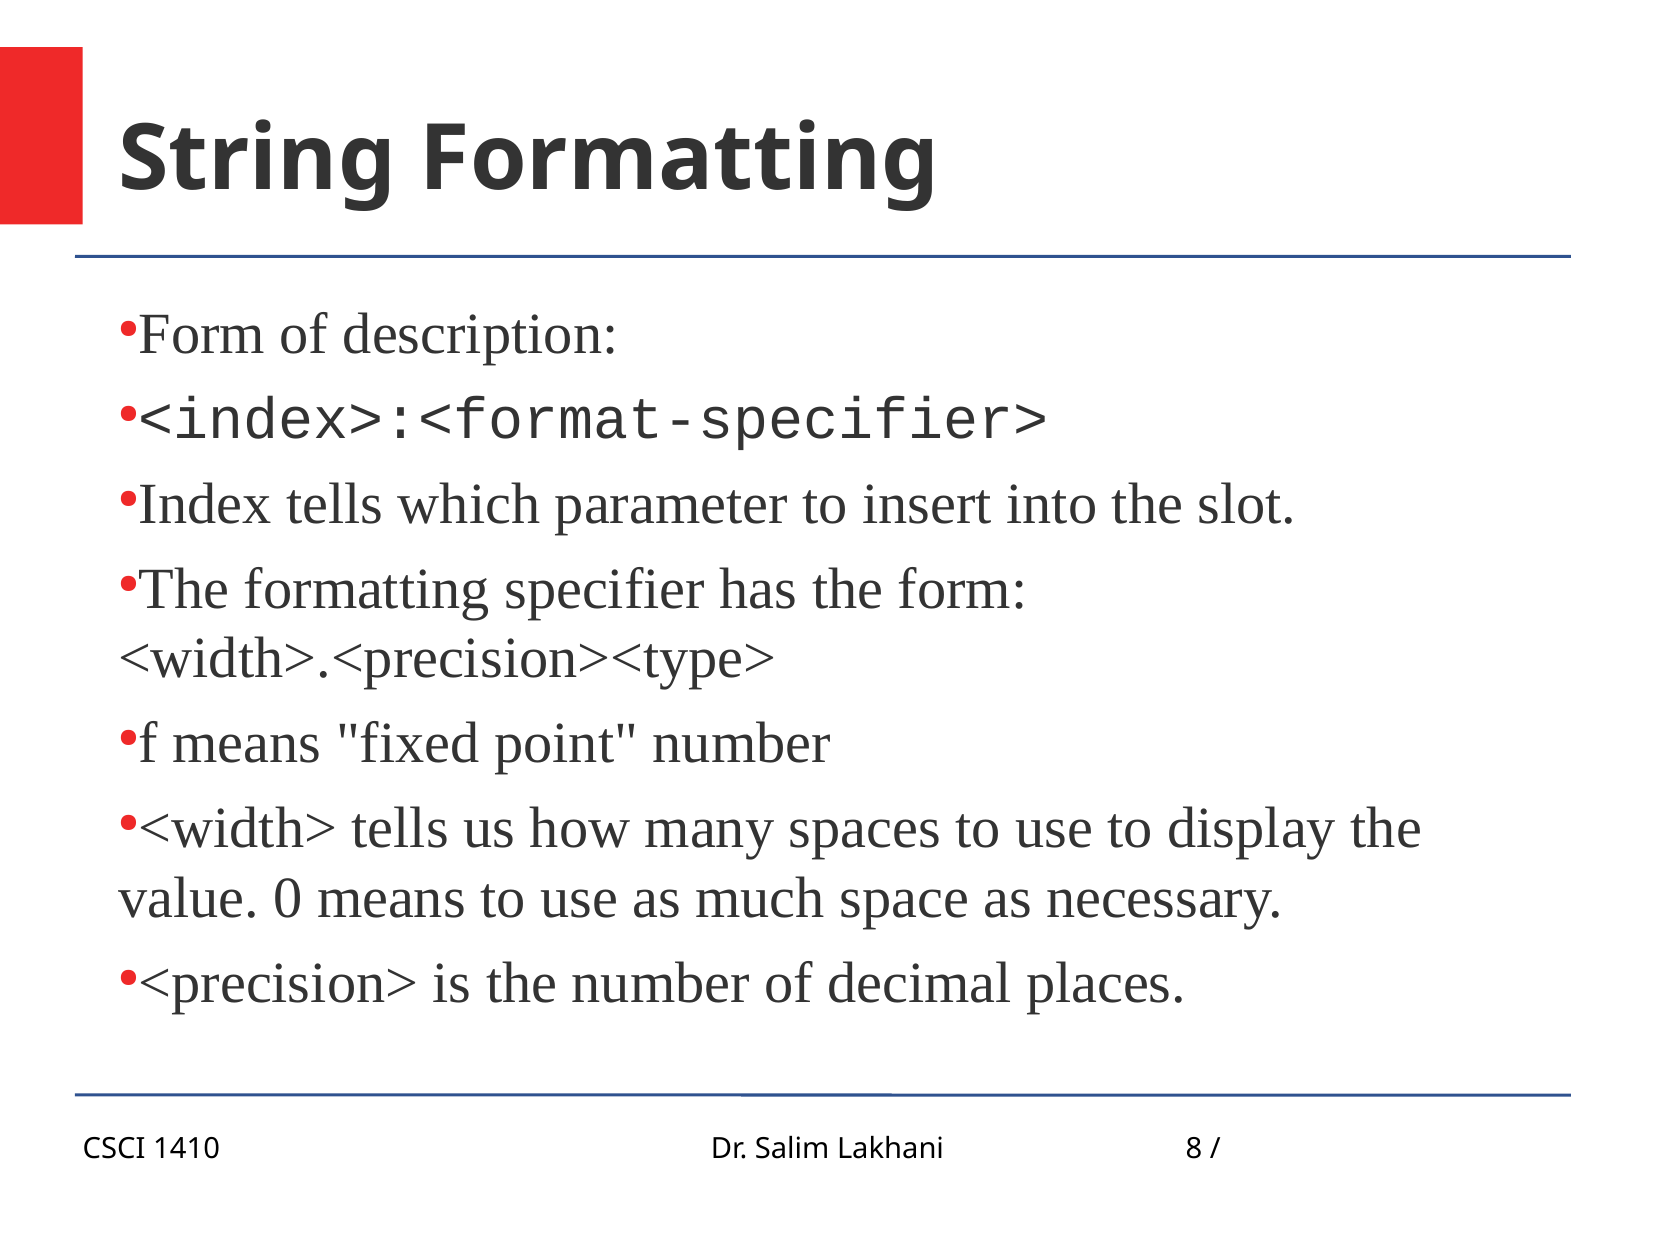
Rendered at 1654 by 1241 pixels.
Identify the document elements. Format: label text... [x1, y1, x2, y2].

text_box CSCI 1410 [82, 1129, 468, 1216]
text_box Dr. Salim Lakhani [565, 1129, 1090, 1216]
title String Formatting [118, 49, 1571, 257]
text_box / [1185, 1129, 1571, 1216]
list Form of description: <index>:<format-specifier> Index tells which parameter to insert into the slot. The formatting specifier has the form: <width>.<precision><type> f means "fixed point" number <width> tells us how many spaces to use to display the value. 0 means to use as much space as necessary. <precision> is the number of decimal places. [118, 295, 1536, 1110]
